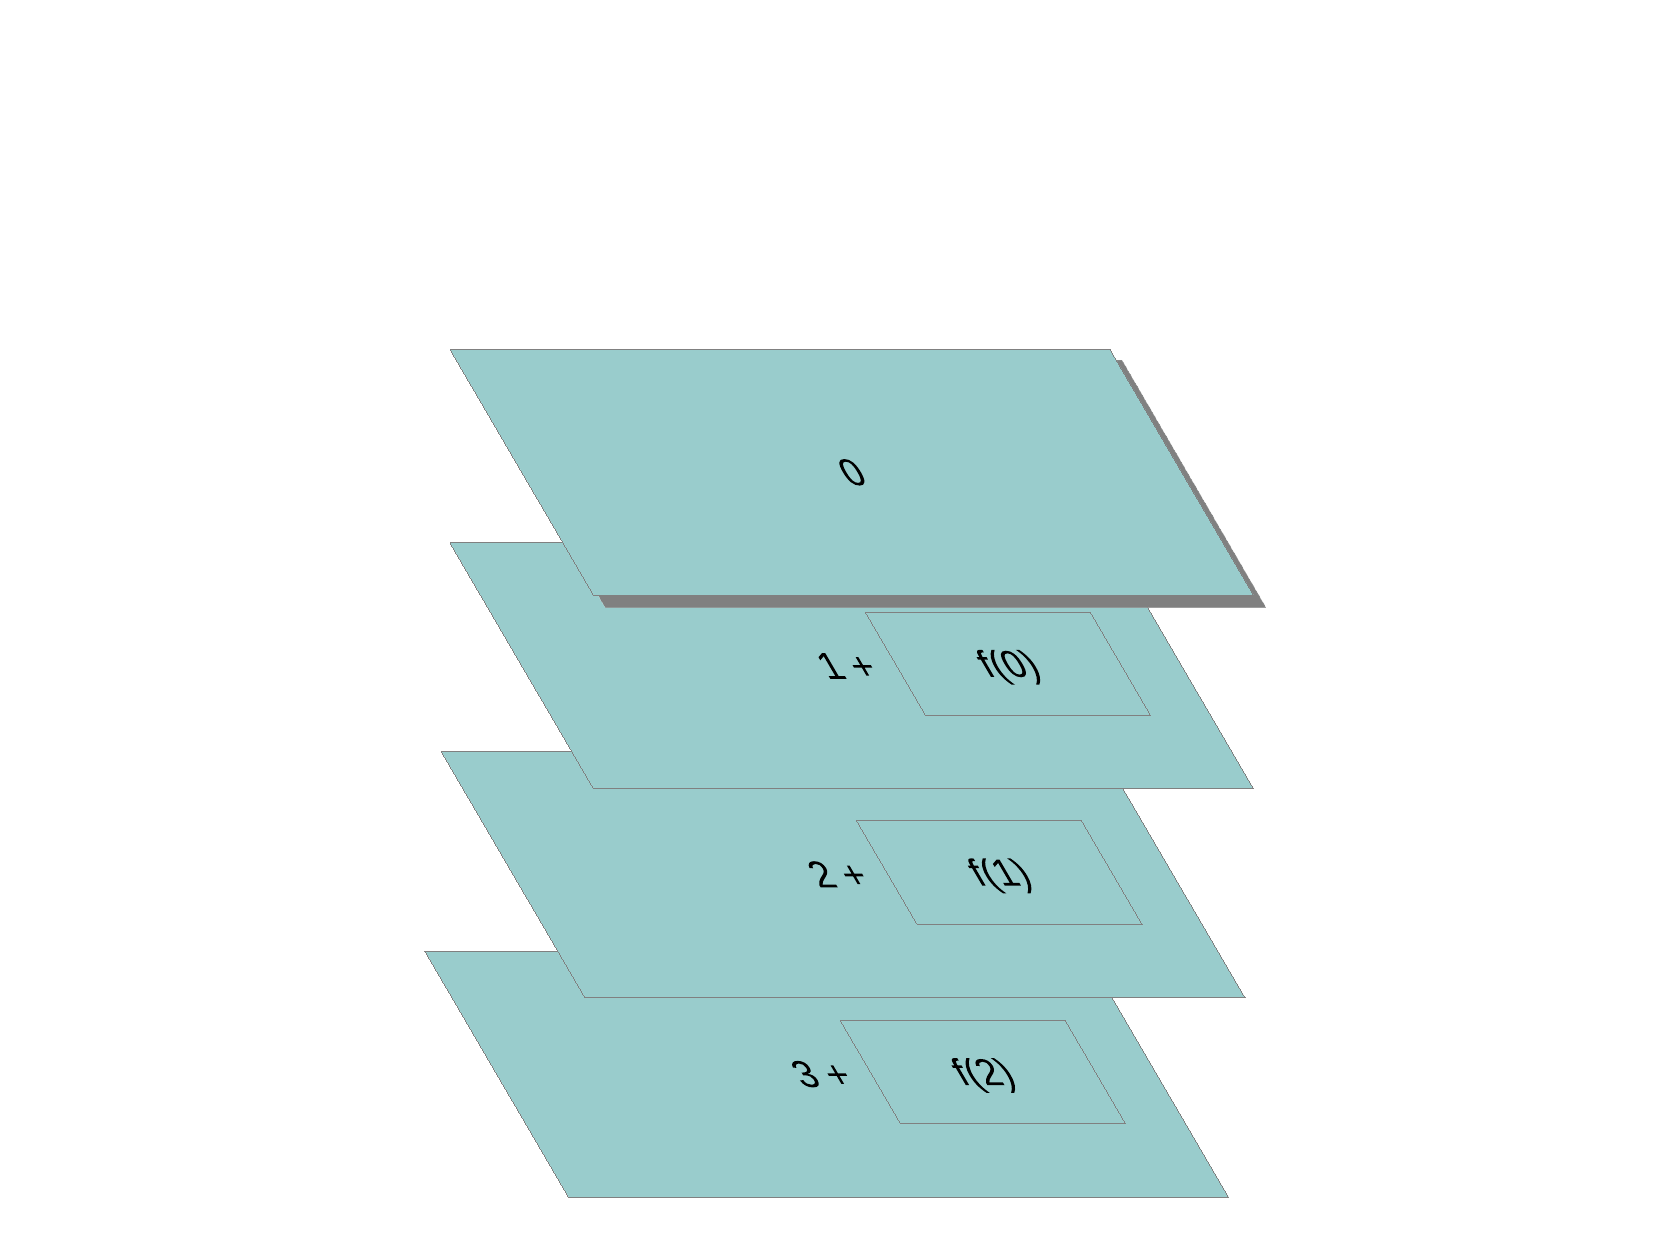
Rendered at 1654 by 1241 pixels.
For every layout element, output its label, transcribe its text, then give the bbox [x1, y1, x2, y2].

text_box 2 + [441, 751, 1246, 998]
text_box 0 [450, 349, 1254, 596]
text_box 1 + [450, 542, 1254, 789]
text_box 3 + [424, 951, 1229, 1198]
text_box f(2) [840, 1020, 1126, 1124]
text_box f(1) [856, 820, 1143, 925]
text_box f(0) [865, 612, 1151, 716]
